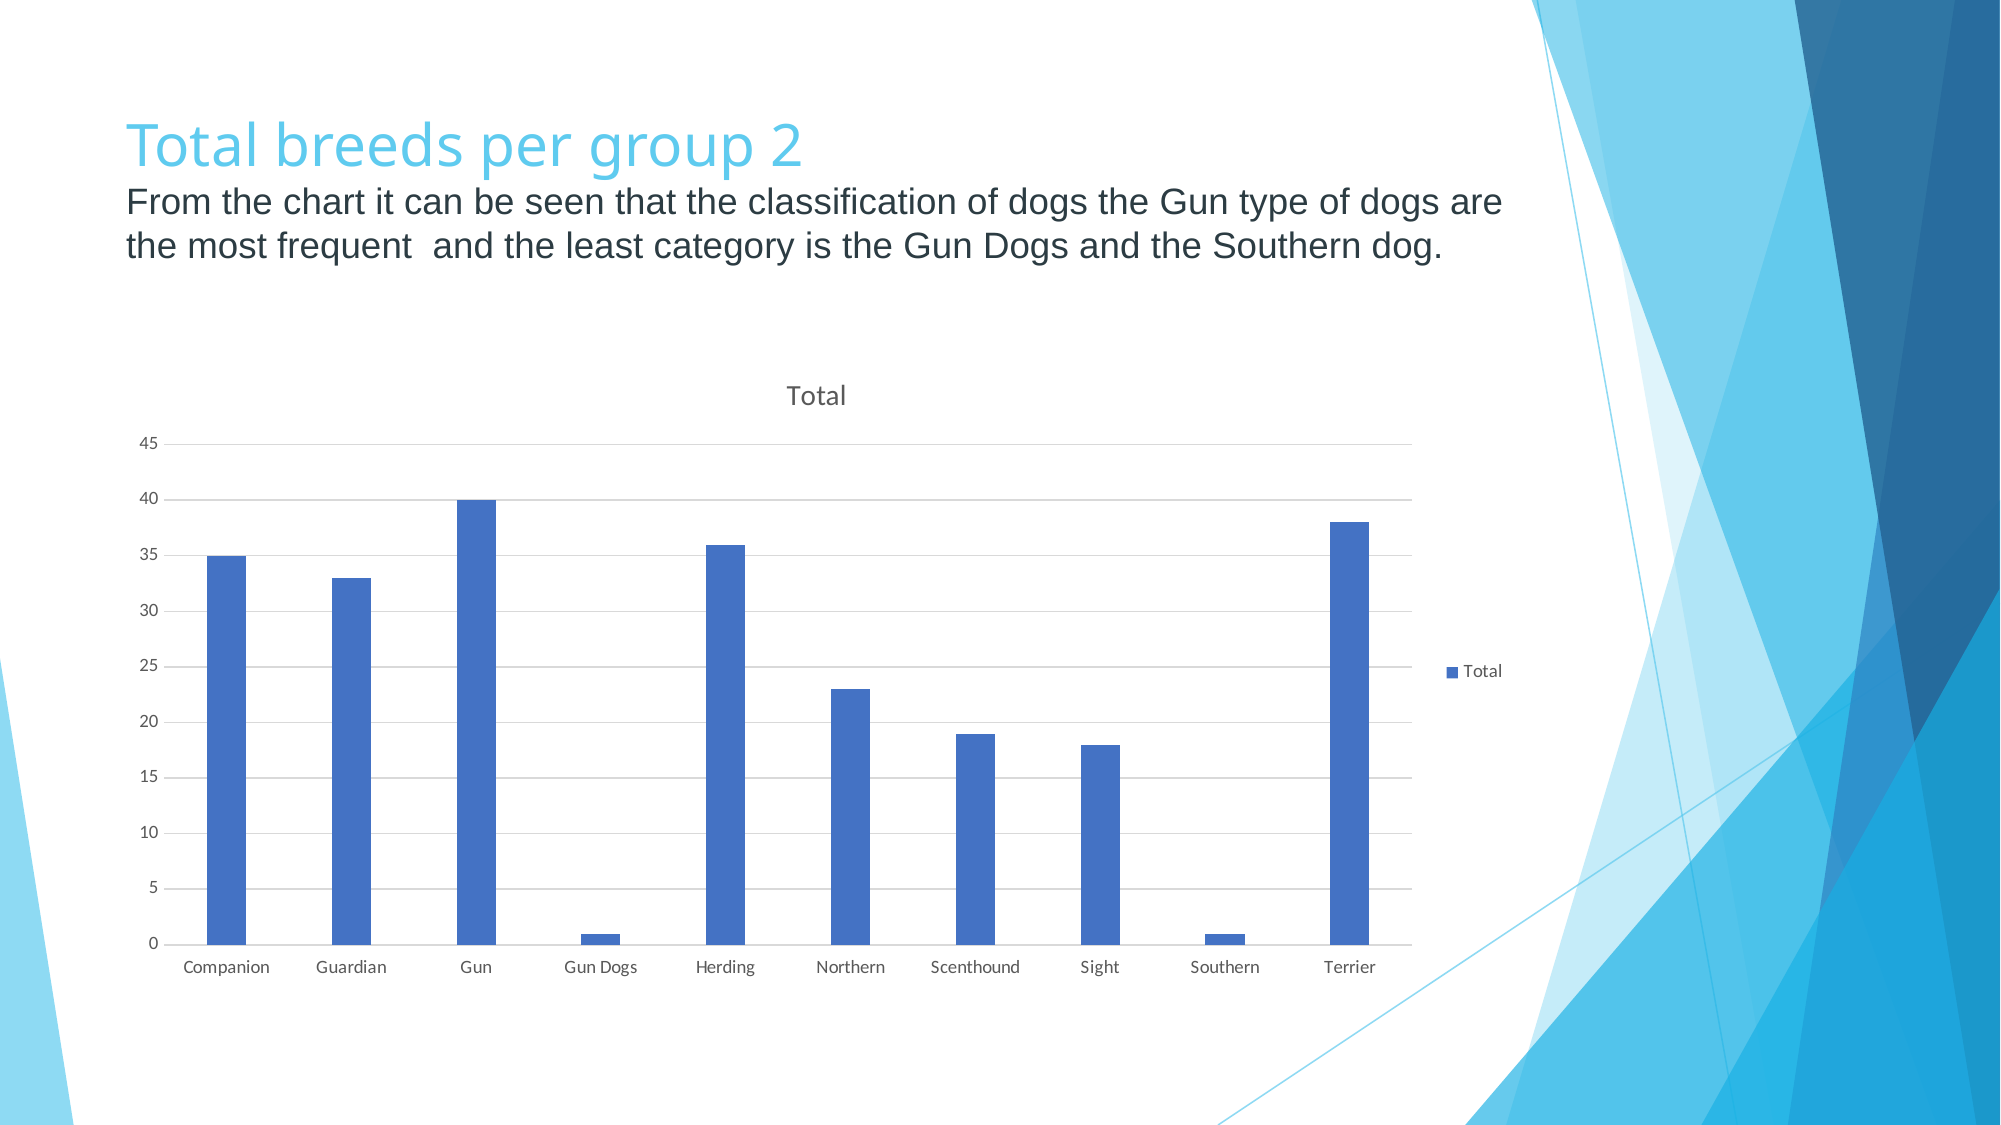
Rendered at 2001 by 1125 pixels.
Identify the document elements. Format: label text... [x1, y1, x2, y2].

chart [111, 354, 1522, 992]
title Total breeds per group 2 From the chart it can be seen that the classification of dogs the Gun type of dogs are the most frequent and the least category is the Gun Dogs and the Southern dog. [111, 99, 1522, 317]
